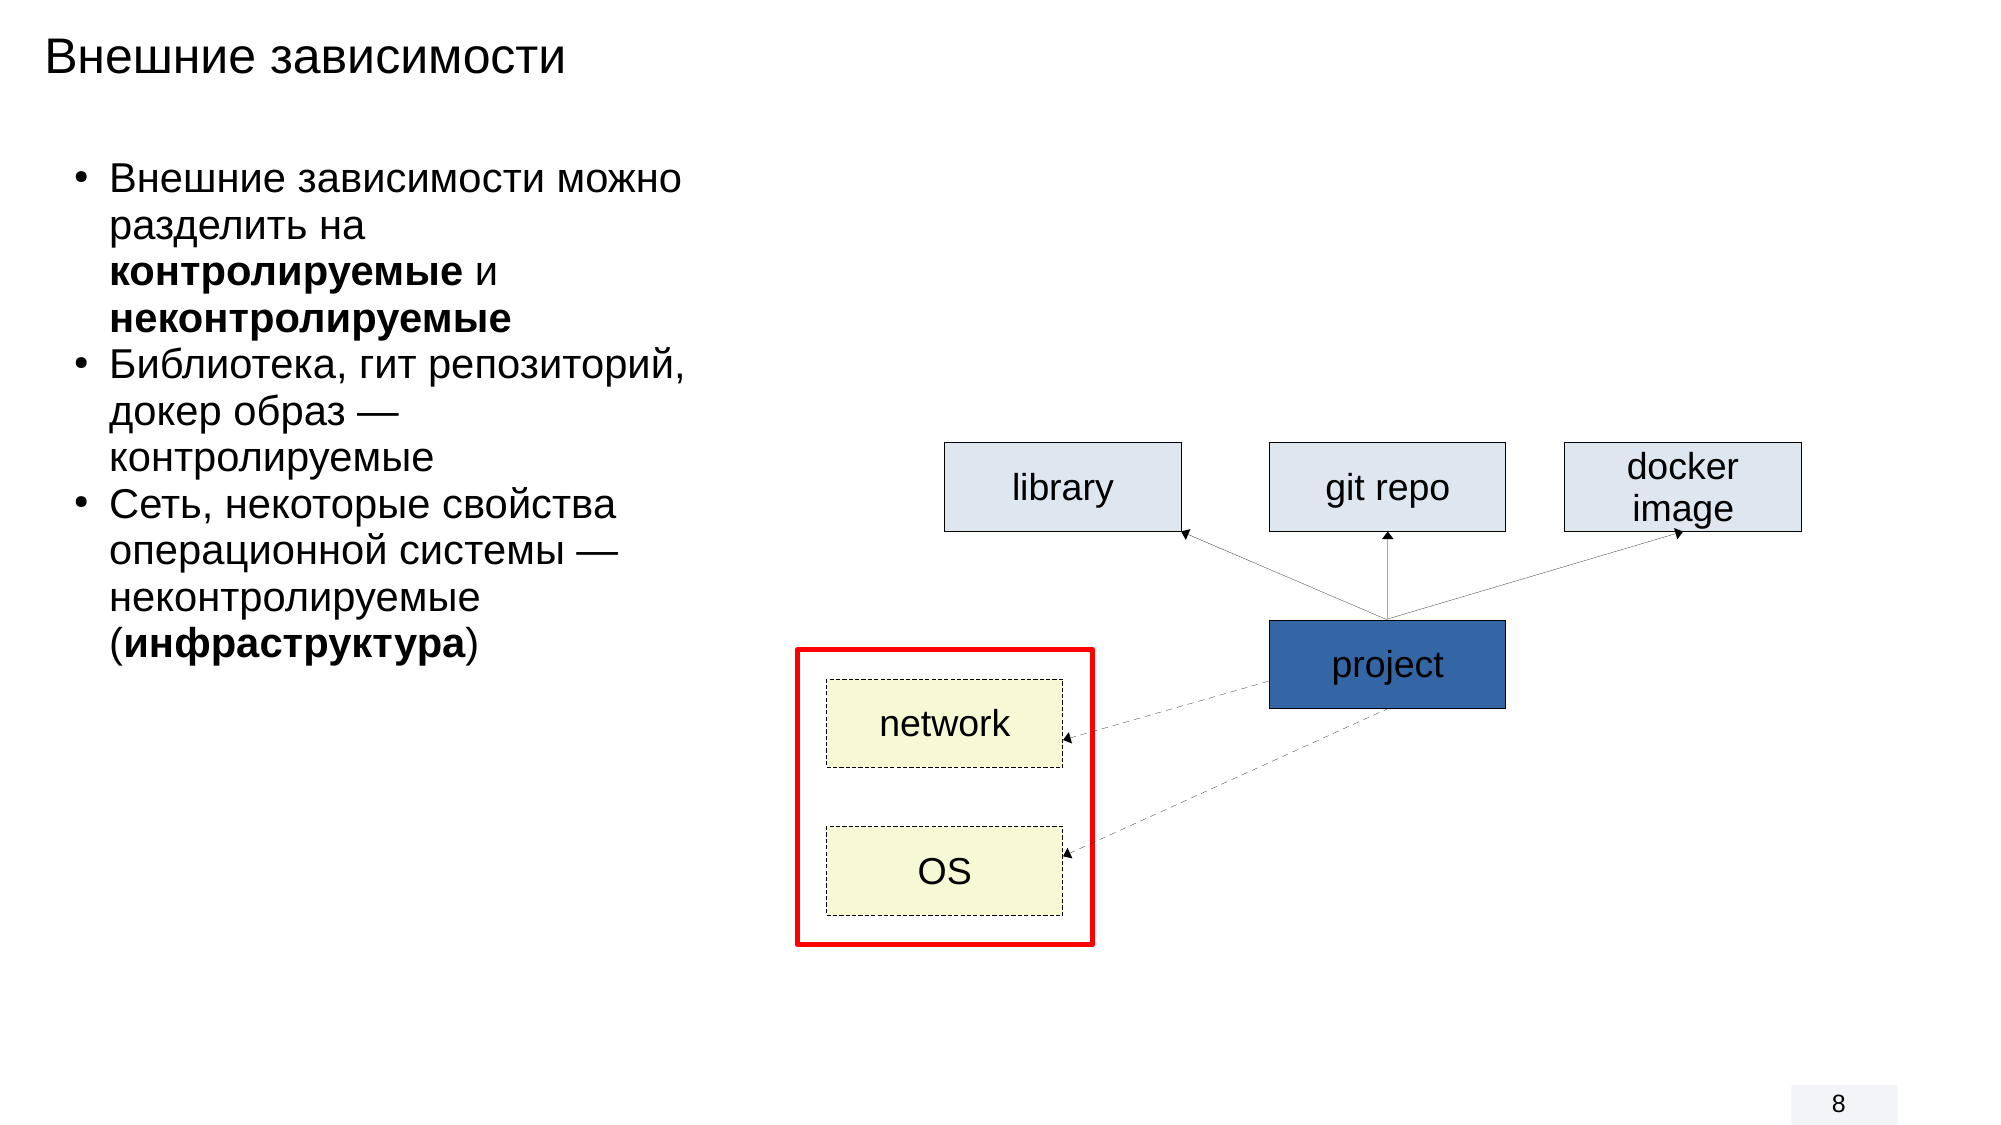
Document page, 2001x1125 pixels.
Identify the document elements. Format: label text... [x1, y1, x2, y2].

text_box OS [826, 826, 1063, 916]
text_box Внешние зависимости можно разделить на контролируемые и неконтролируемые Библиотека, гит репозиторий, докер образ — контролируемые Сеть, некоторые свойства операционной системы — неконтролируемые (инфраструктура) [59, 147, 709, 721]
text_box docker image [1564, 442, 1802, 532]
text_box network [826, 679, 1063, 768]
text_box project [1269, 620, 1506, 709]
text_box <number> [1817, 1082, 1961, 1125]
text_box [797, 649, 1093, 945]
text_box git repo [1269, 442, 1506, 532]
text_box Внешние зависимости [29, 21, 1595, 92]
text_box library [944, 442, 1182, 532]
